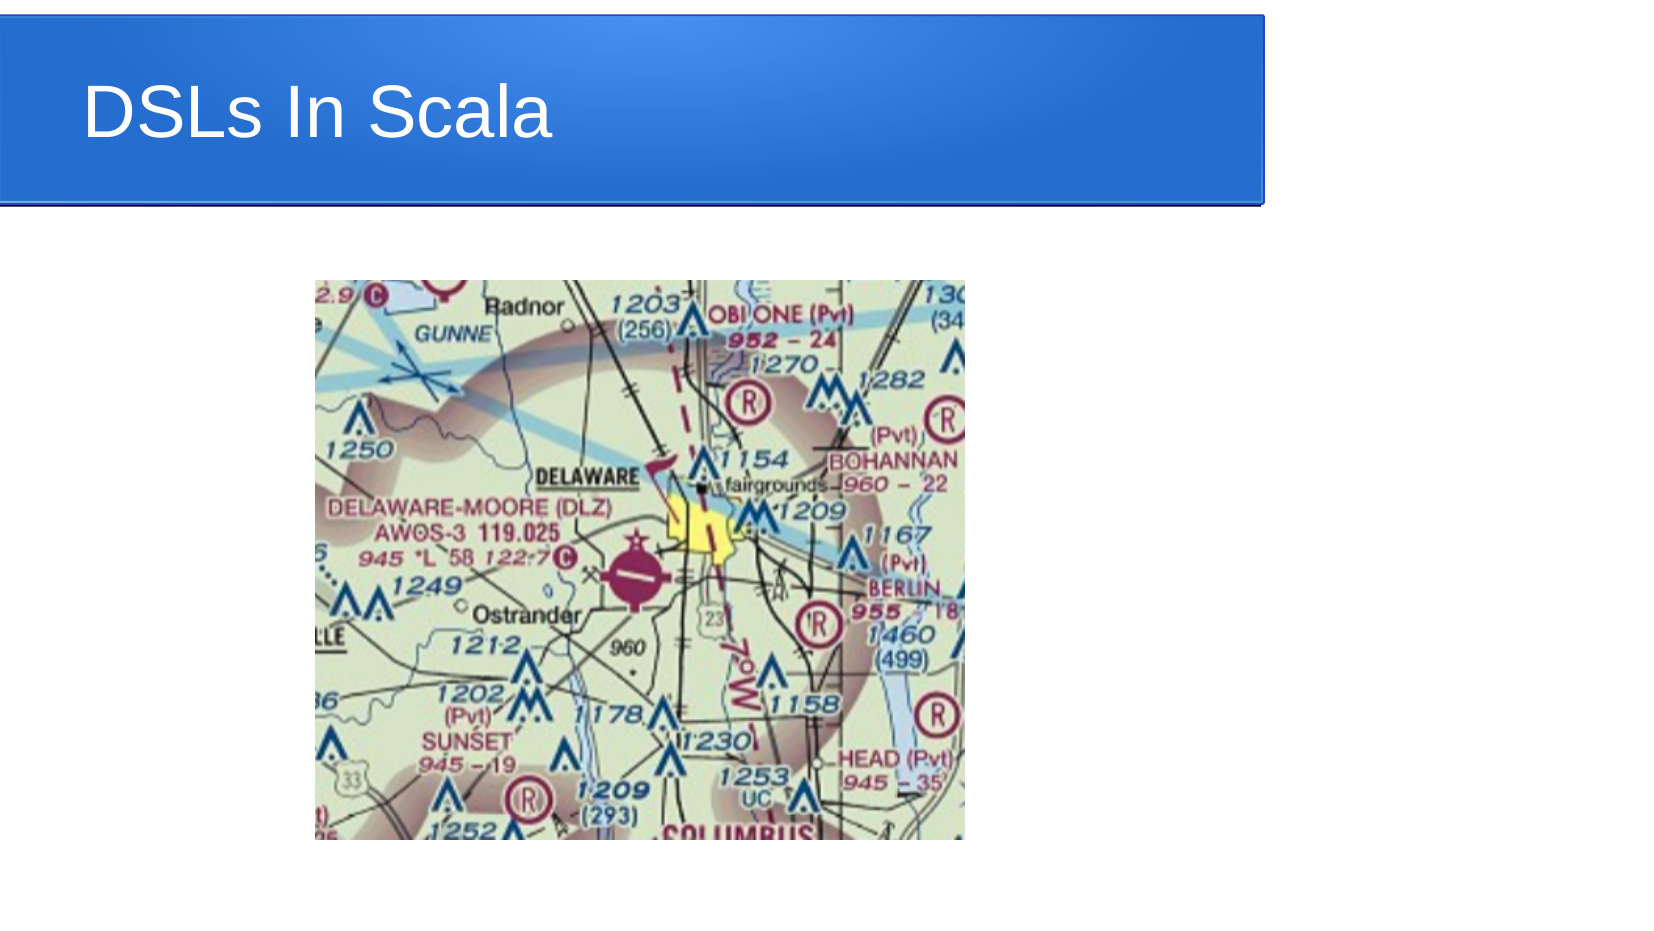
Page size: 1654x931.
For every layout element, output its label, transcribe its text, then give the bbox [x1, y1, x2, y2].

title DSLs In Scala [82, 35, 1235, 189]
picture [315, 280, 965, 841]
